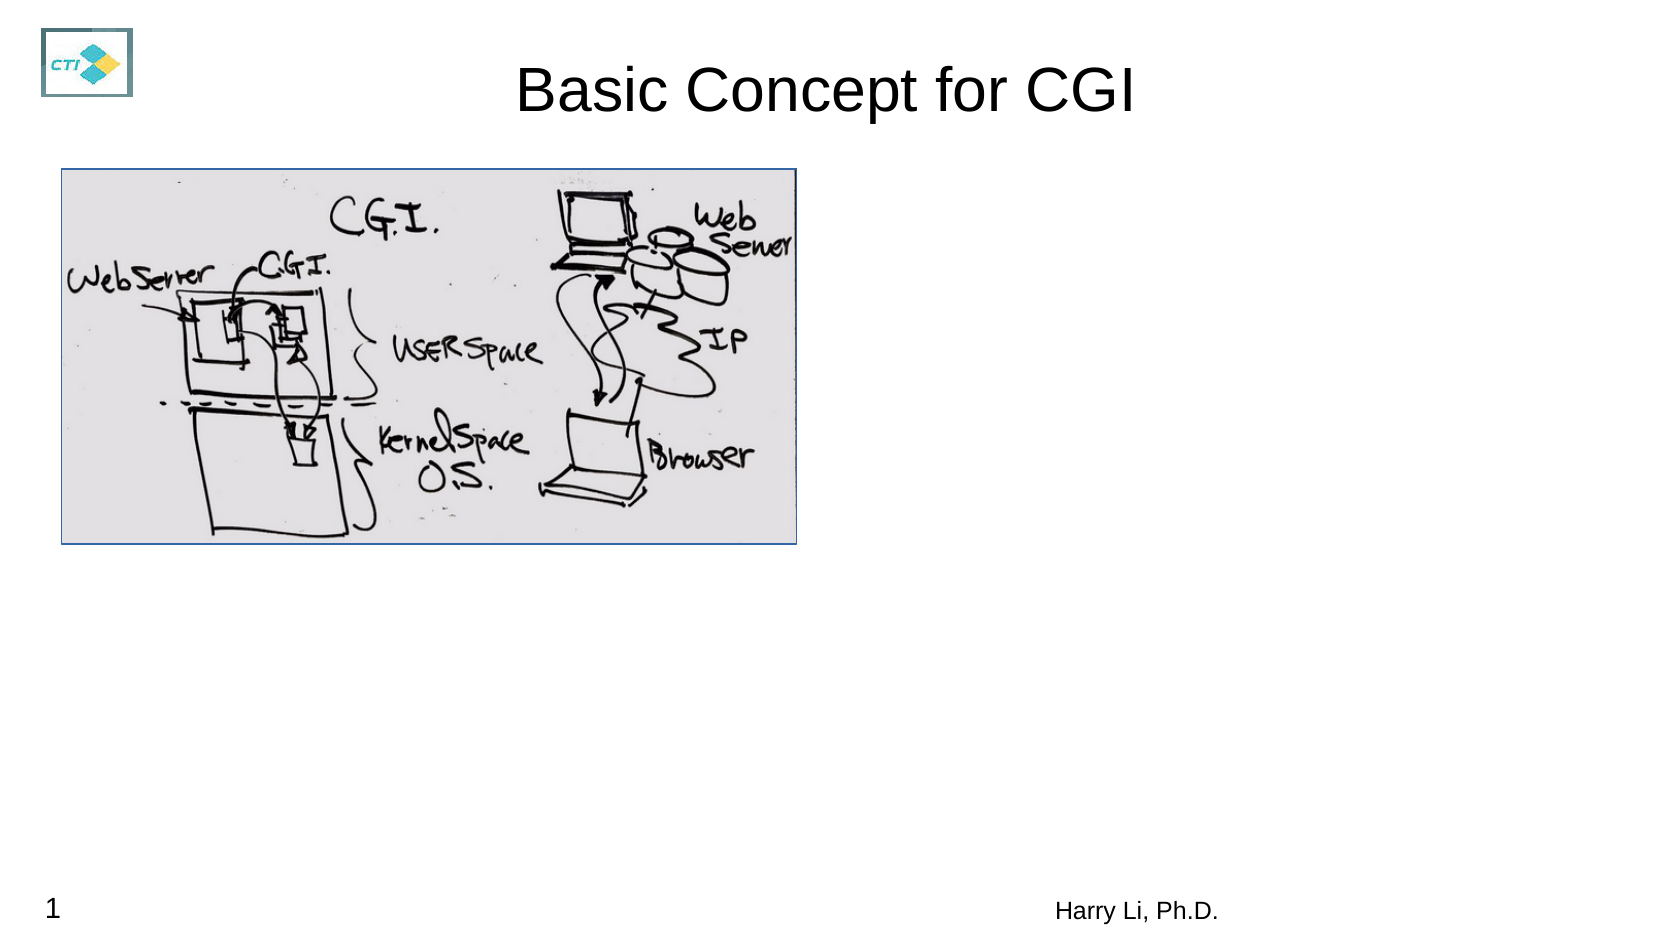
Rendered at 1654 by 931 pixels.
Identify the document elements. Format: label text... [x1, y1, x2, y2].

title Basic Concept for CGI [82, 10, 1571, 166]
text_box 1 [29, 885, 106, 931]
text_box Harry Li, Ph.D. [1040, 888, 1585, 931]
picture [62, 170, 796, 543]
picture [41, 28, 133, 97]
